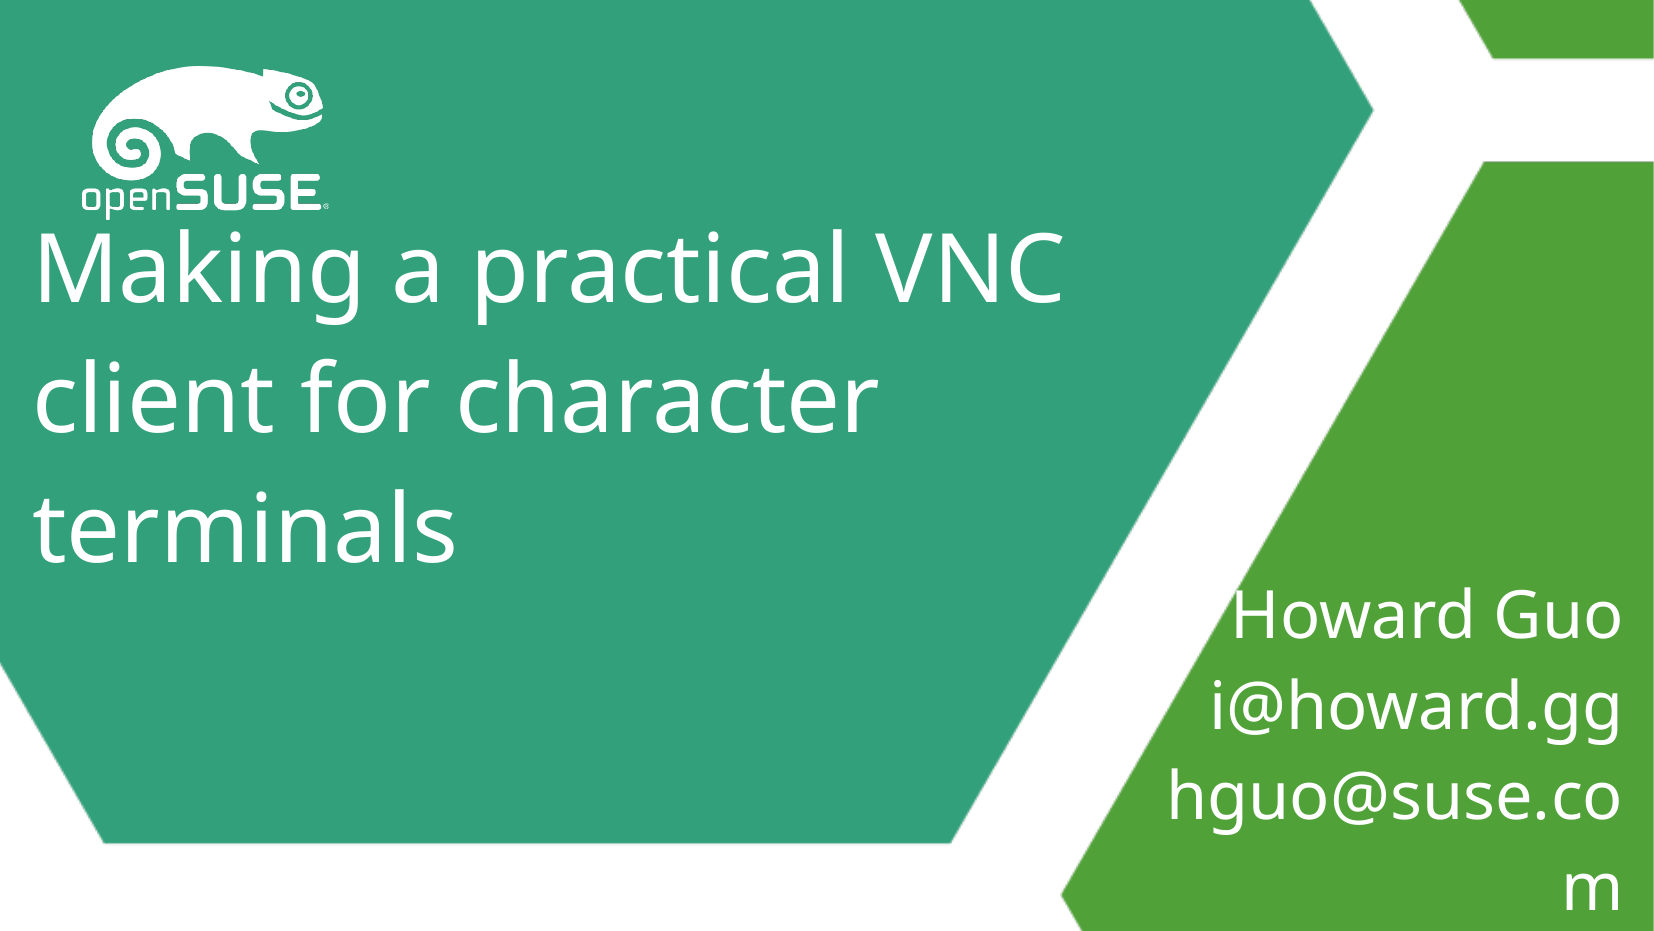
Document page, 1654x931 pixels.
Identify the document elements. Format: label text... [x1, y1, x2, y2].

subtitle Howard Guo i@howard.gg hguo@suse.com [1143, 585, 1624, 931]
picture [0, 0, 1654, 931]
title Making a practical VNC client for character terminals [32, 195, 1240, 596]
